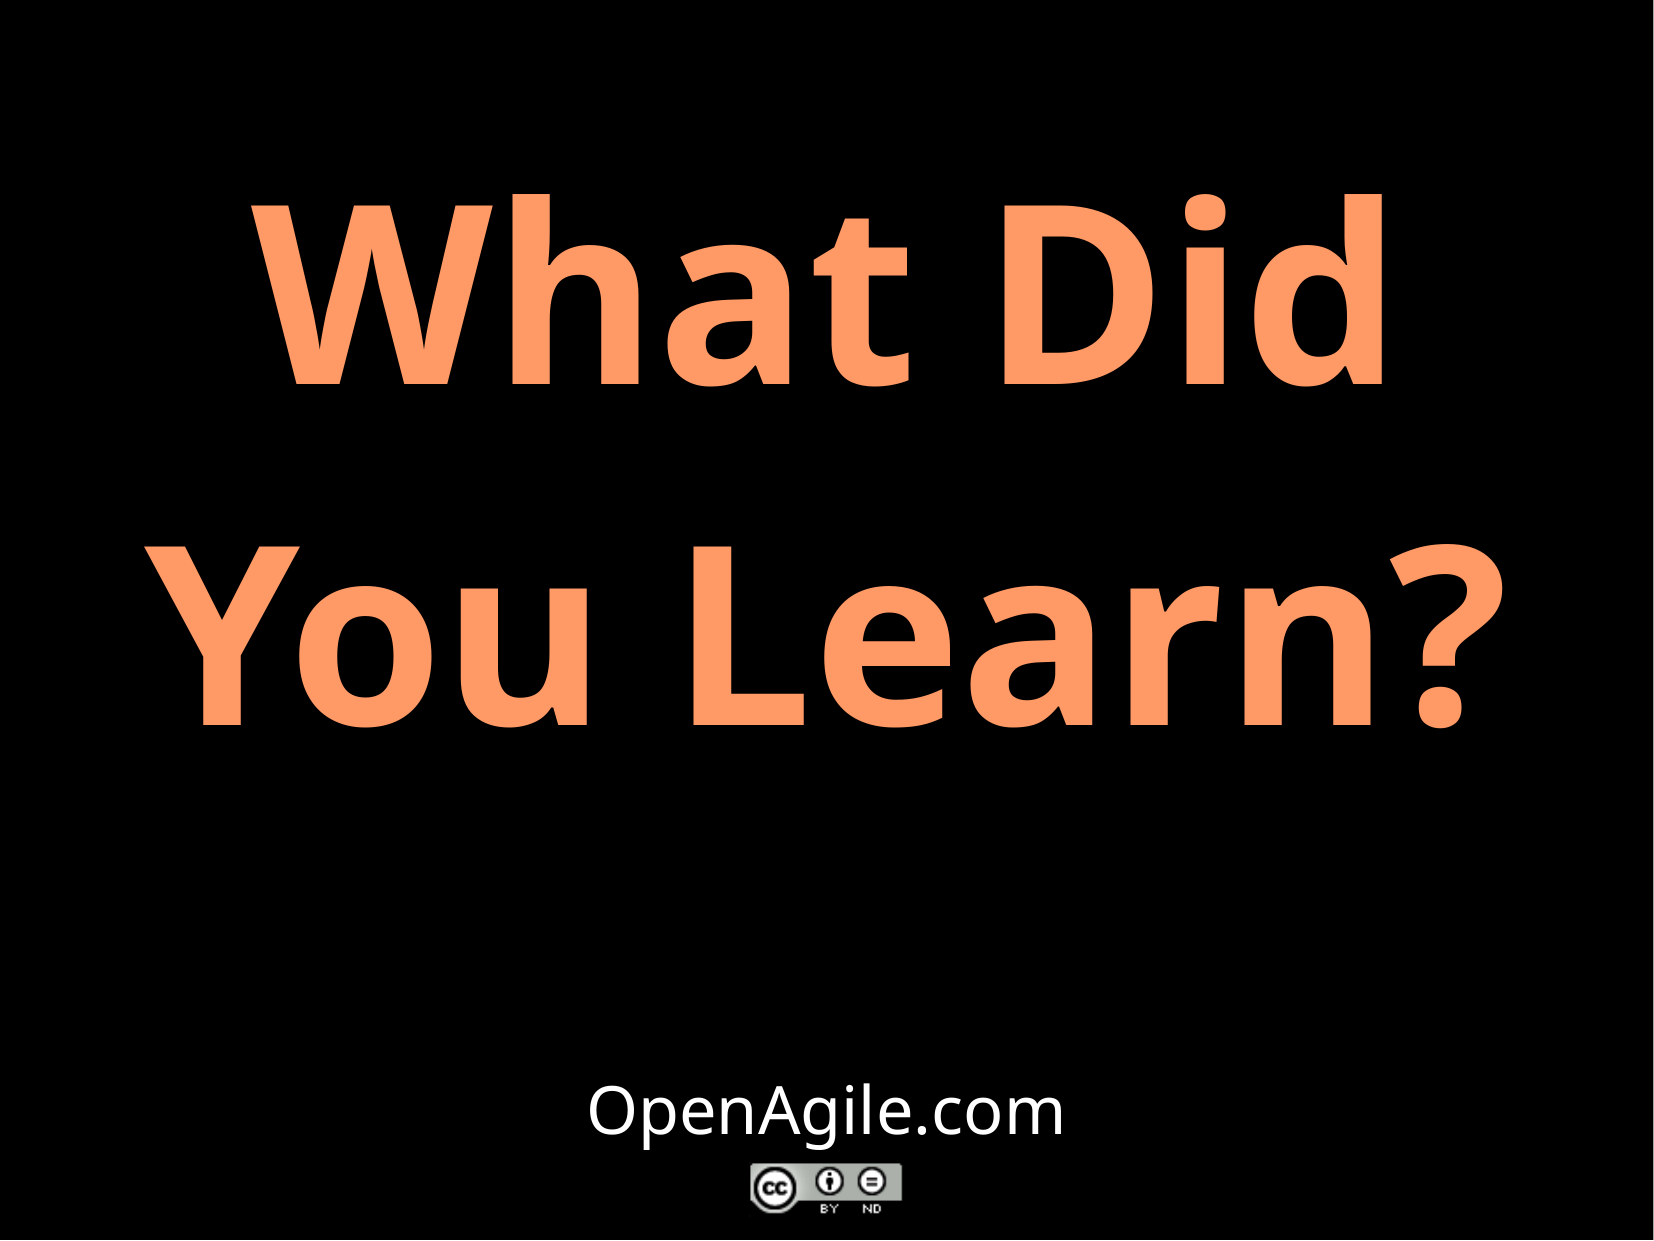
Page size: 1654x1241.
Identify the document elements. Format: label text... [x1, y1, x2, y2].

title What Did You Learn? [59, 36, 1595, 879]
picture [749, 1162, 904, 1217]
